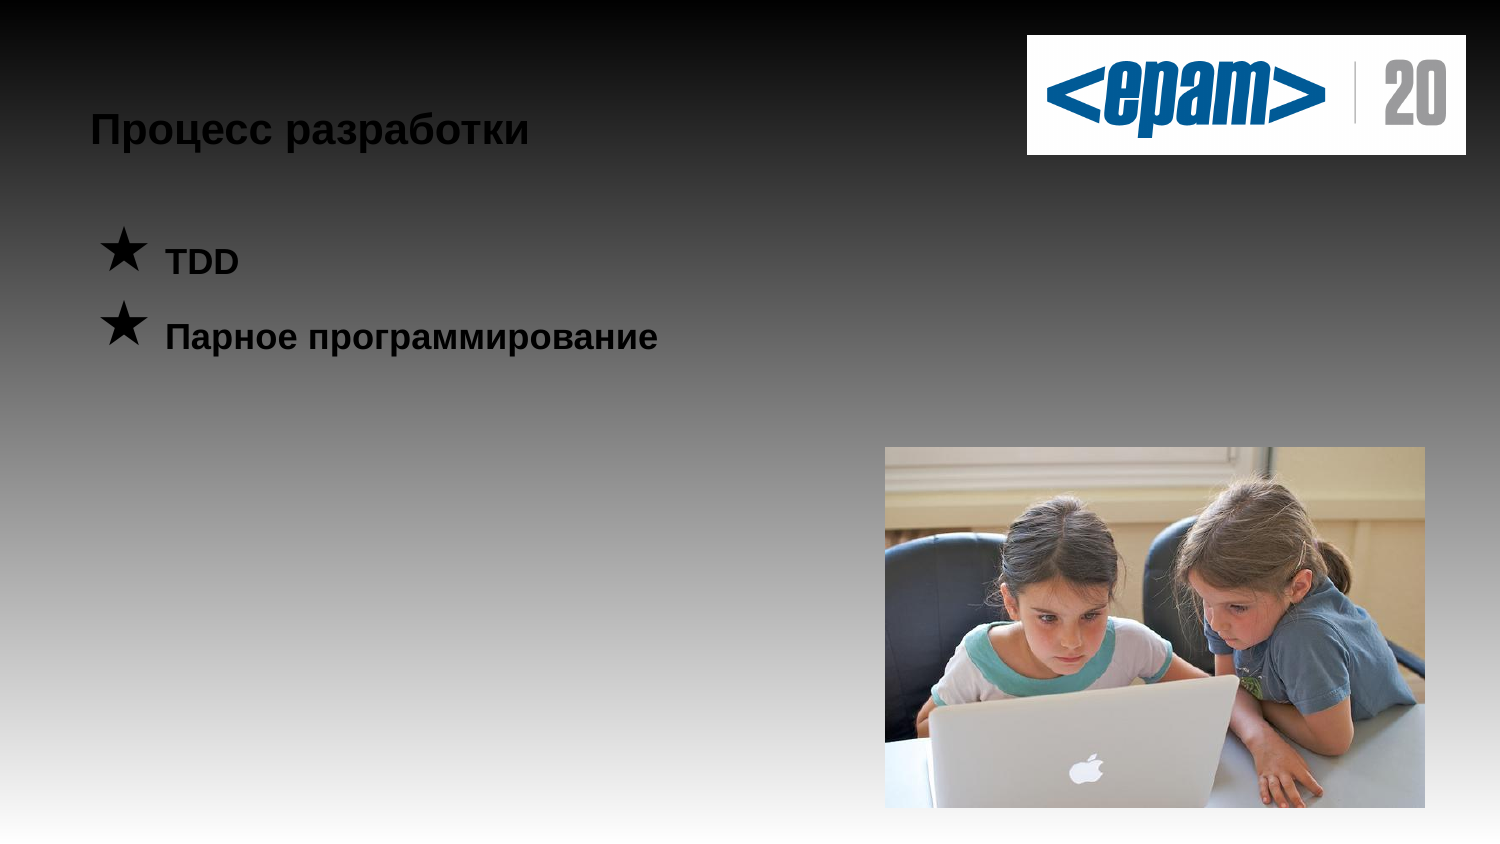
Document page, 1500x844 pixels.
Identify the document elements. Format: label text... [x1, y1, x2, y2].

picture [885, 447, 1425, 808]
title Процесс разработки [75, 33, 1425, 175]
picture [1027, 35, 1466, 155]
list TDD Парное программирование [75, 196, 1425, 808]
